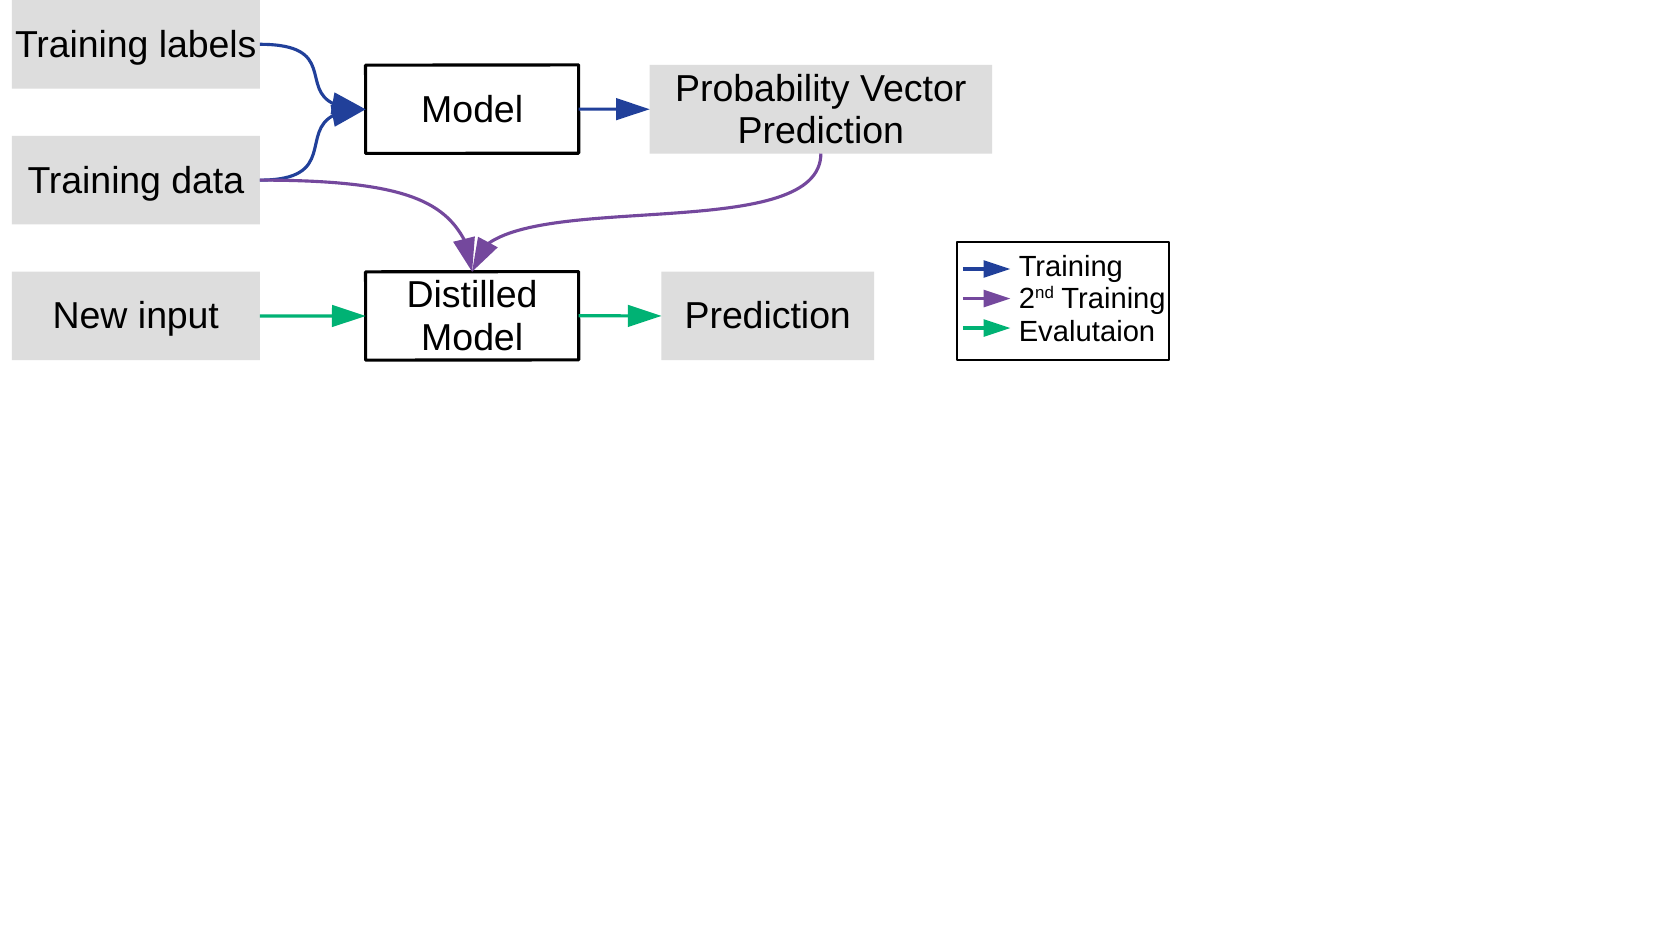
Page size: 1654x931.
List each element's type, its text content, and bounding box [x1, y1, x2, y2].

text_box Training 2nd Training Evalutaion [1170, 242, 1182, 361]
text_box Training data [11, 135, 260, 225]
text_box Training 2nd Training Evalutaion [1003, 243, 1168, 359]
text_box Distilled Model [365, 271, 579, 361]
text_box New input [11, 271, 260, 361]
text_box Model [365, 64, 579, 154]
text_box Probability Vector Prediction [649, 64, 993, 154]
text_box Prediction [661, 271, 875, 361]
text_box Training labels [11, 0, 260, 89]
